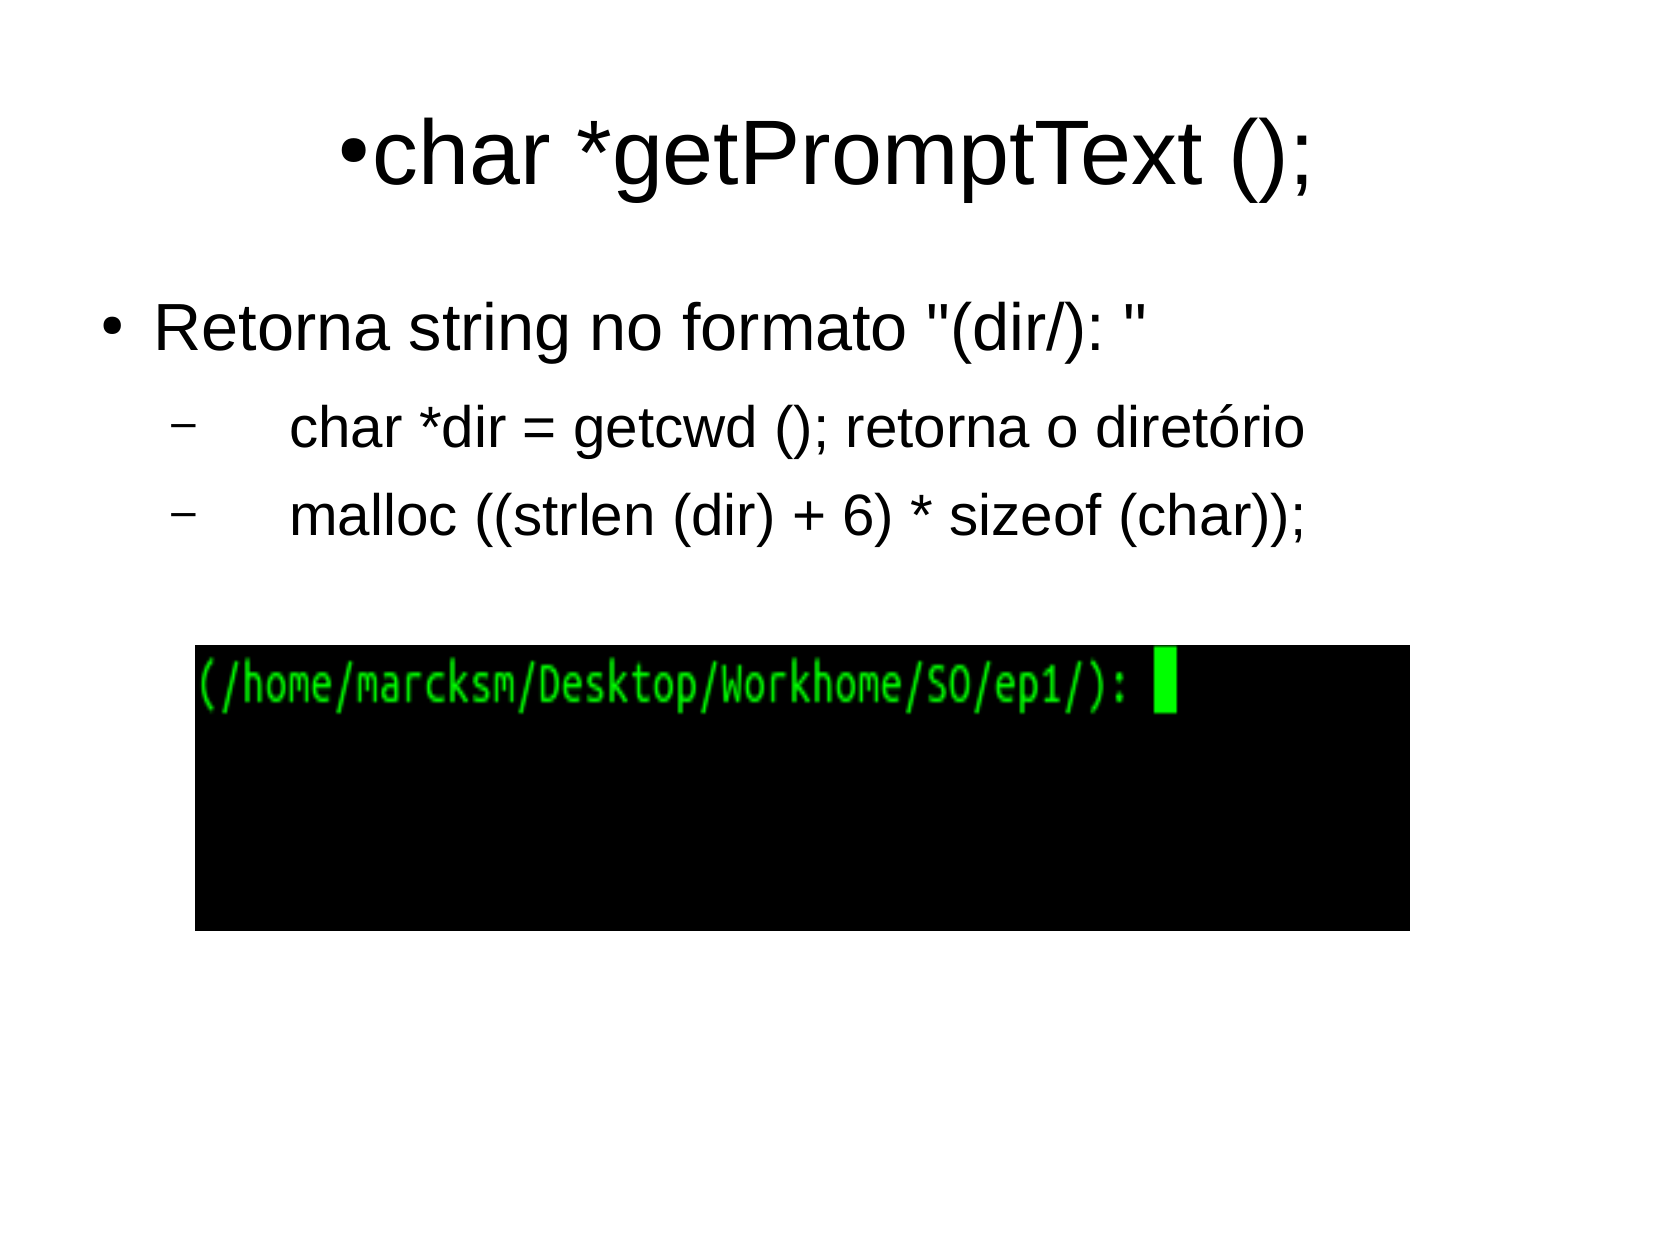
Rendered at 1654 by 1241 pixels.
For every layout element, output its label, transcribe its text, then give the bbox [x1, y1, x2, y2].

picture [195, 645, 1411, 931]
list Retorna string no formato "(dir/): " char *dir = getcwd (); retorna o diretório malloc ((strlen (dir) + 6) * sizeof (char)); [82, 290, 1571, 1010]
title char *getPromptText (); [82, 49, 1571, 257]
